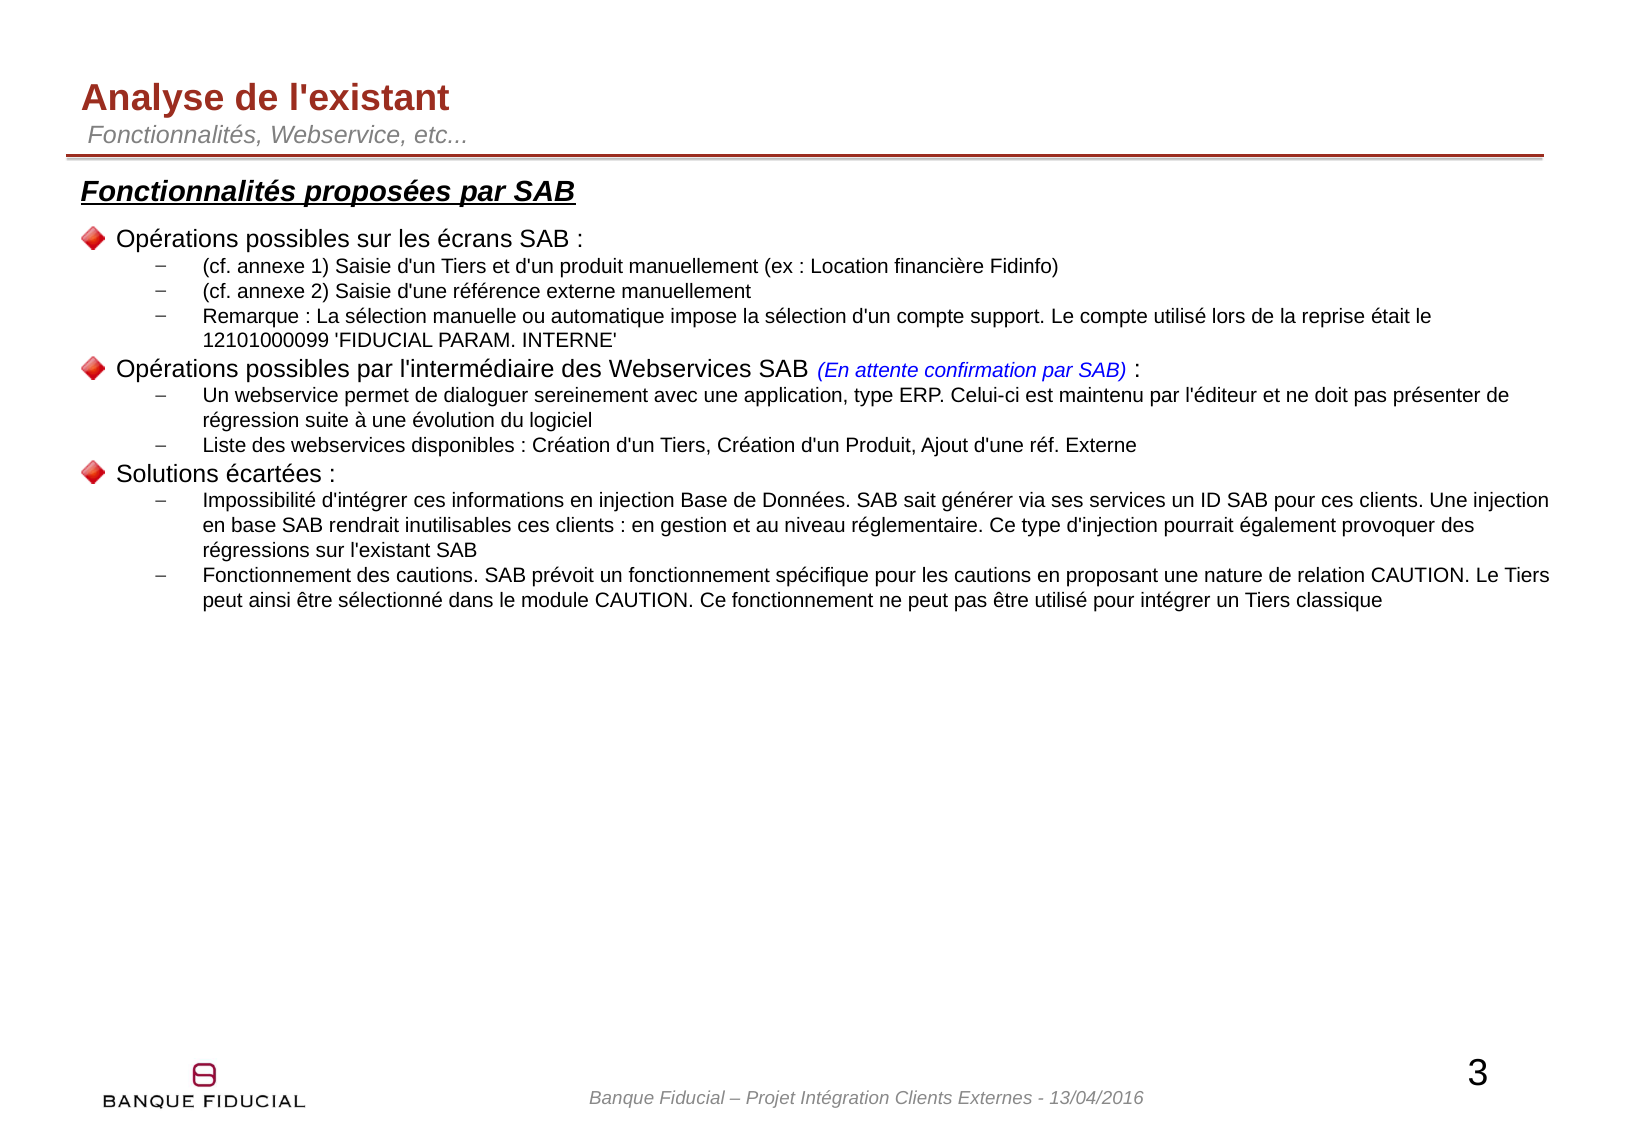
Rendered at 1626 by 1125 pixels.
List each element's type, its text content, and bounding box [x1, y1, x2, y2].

picture [80, 225, 105, 250]
text_box Fonctionnalités proposées par SAB Opérations possibles sur les écrans SAB : (cf. annexe 1) Saisie d'un Tiers et d'un produit manuellement (ex : Location financière Fidinfo) (cf. annexe 2) Saisie d'une référence externe manuellement Remarque : La sélection manuelle ou automatique impose la sélection d'un compte support. Le compte utilisé lors de la reprise était le 12101000099 'FIDUCIAL PARAM. INTERNE' Opérations possibles par l'intermédiaire des Webservices SAB (En attente confirmation par SAB) : Un webservice permet de dialoguer sereinement avec une application, type ERP. Celui-ci est maintenu par l'éditeur et ne doit pas présenter de régression suite à une évolution du logiciel Liste des webservices disponibles : Création d'un Tiers, Création d'un Produit, Ajout d'une réf. Externe Solutions écartées : Impossibilité d'intégrer ces informations en injection Base de Données. SAB sait générer via ses services un ID SAB pour ces clients. Une injection en base SAB rendrait inutilisables ces clients : en gestion et au niveau réglementaire. Ce type d'injection pourrait également provoquer des régressions sur l'existant SAB Fonctionnement des cautions. SAB prévoit un fonctionnement spécifique pour les cautions en proposant une nature de relation CAUTION. Le Tiers peut ainsi être sélectionné dans le module CAUTION. Ce fonctionnement ne peut pas être utilisé pour intégrer un Tiers classique [65, 102, 1571, 1093]
picture [80, 355, 105, 380]
picture [80, 459, 105, 484]
title Analyse de l'existant Fonctionnalités, Webservice, etc... [65, 91, 1544, 102]
picture [101, 1093, 307, 1111]
